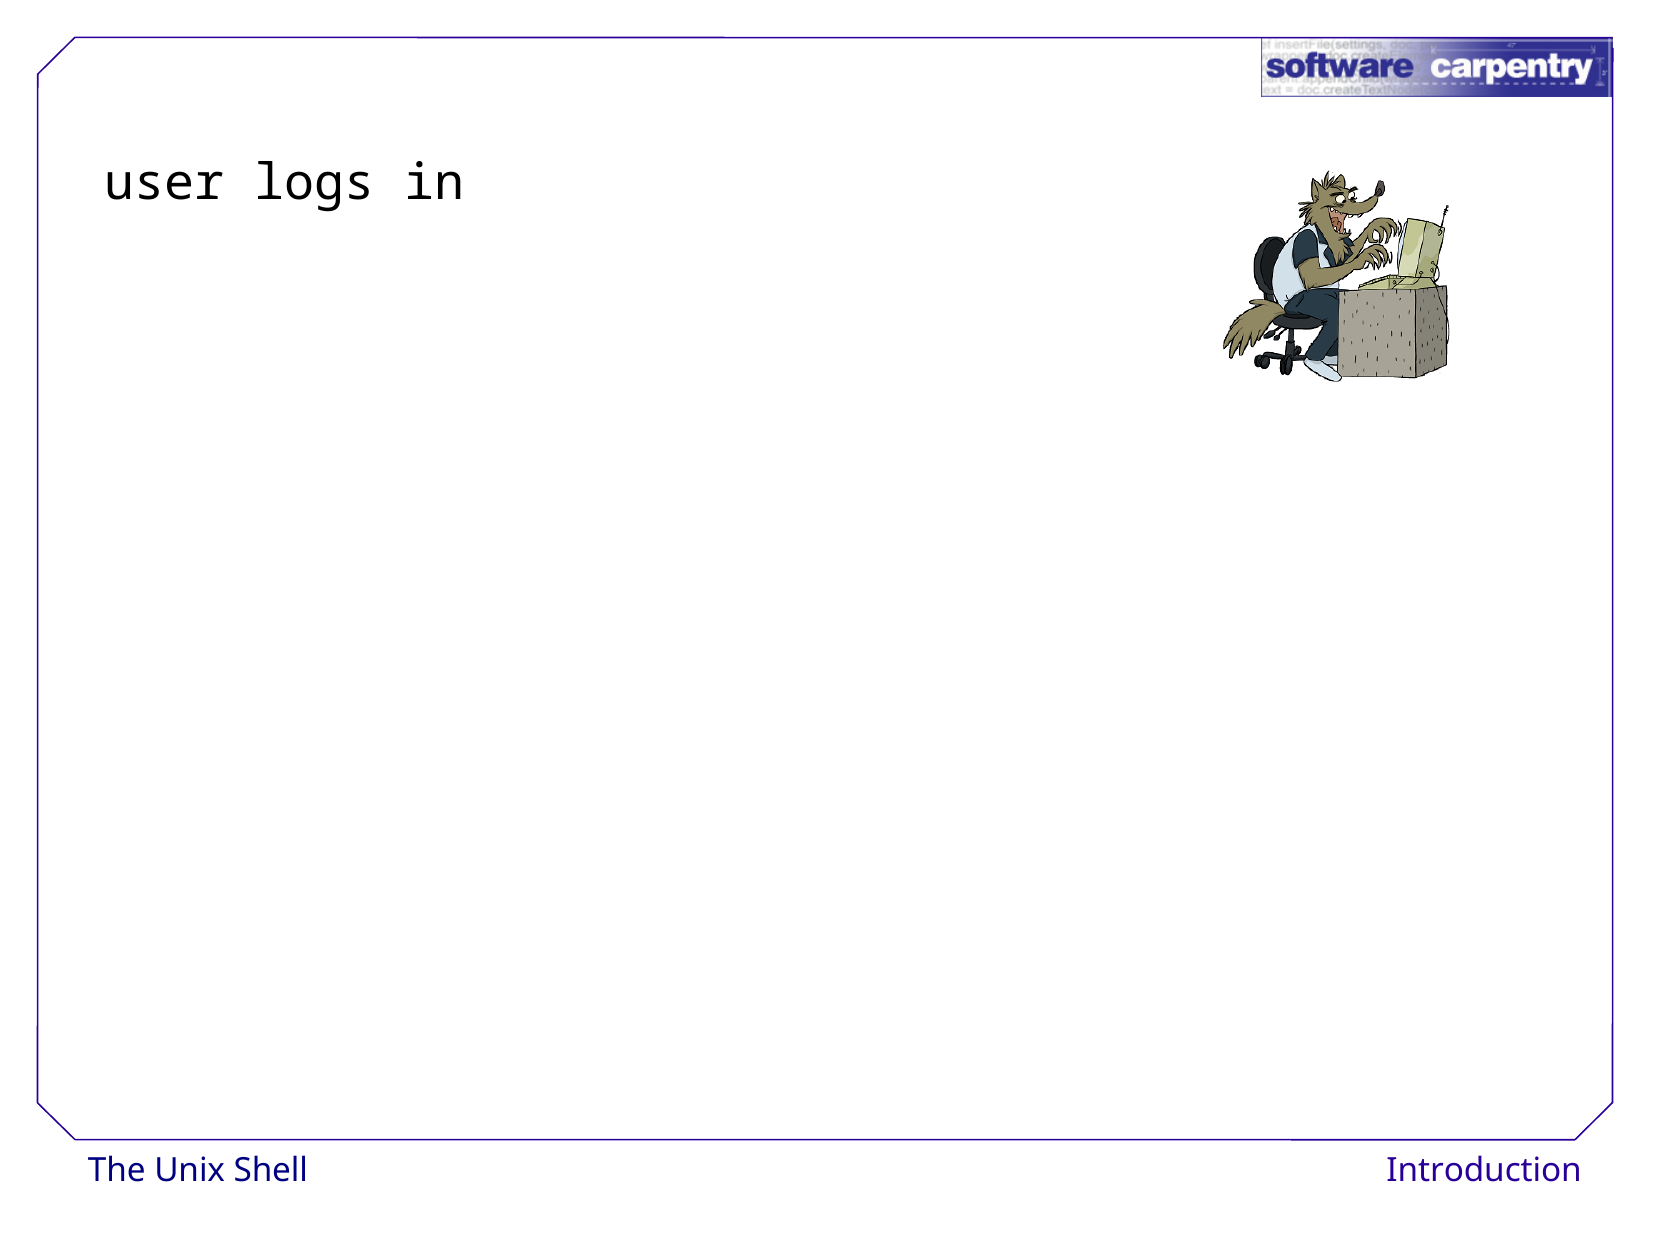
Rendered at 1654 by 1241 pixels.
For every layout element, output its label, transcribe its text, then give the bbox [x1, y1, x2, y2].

picture [1214, 156, 1469, 402]
text_box user logs in [89, 126, 780, 838]
picture [1261, 39, 1613, 97]
